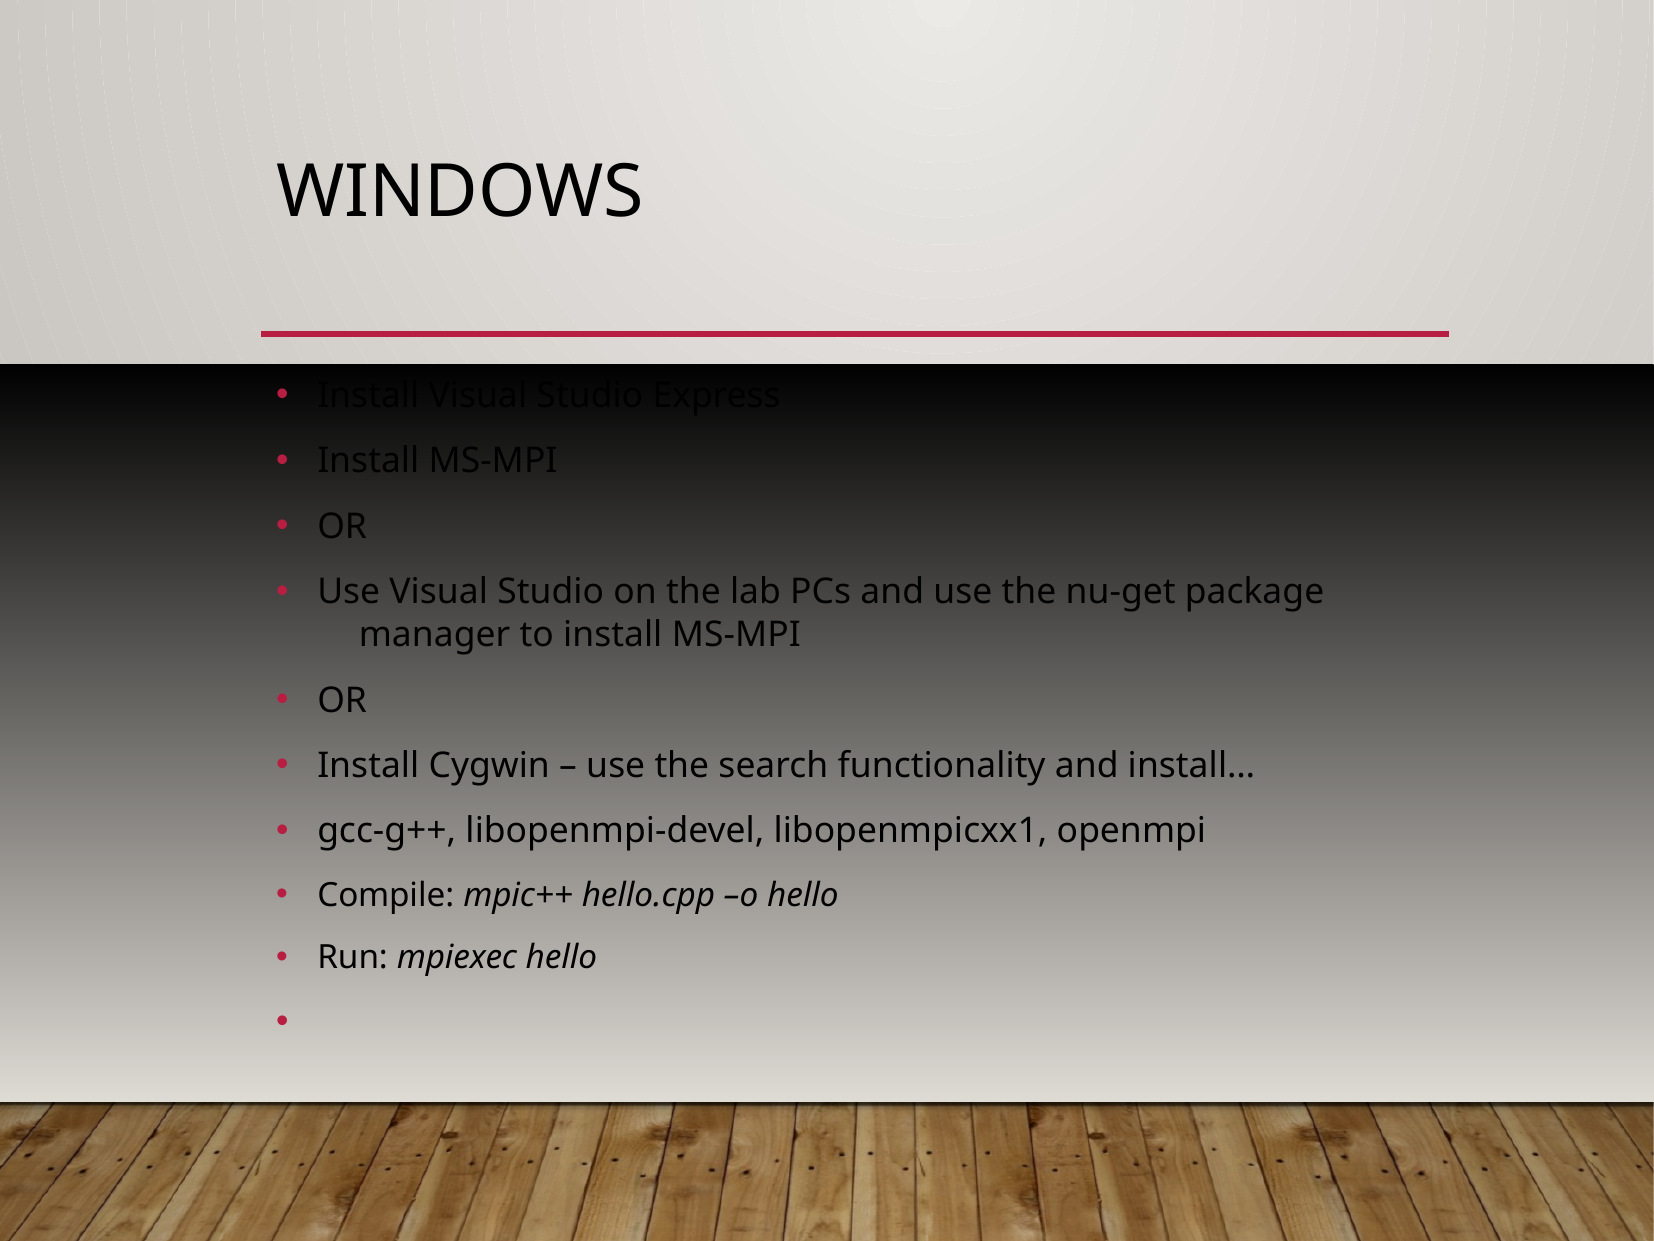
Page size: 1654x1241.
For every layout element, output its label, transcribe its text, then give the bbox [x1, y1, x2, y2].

title Windows [261, 145, 1450, 336]
list Install Visual Studio Express Install MS-MPI OR Use Visual Studio on the lab PCs and use the nu-get package manager to install MS-MPI OR Install Cygwin – use the search functionality and install… gcc-g++, libopenmpi-devel, libopenmpicxx1, openmpi Compile: mpic++ hello.cpp –o hello Run: mpiexec hello [261, 364, 1450, 989]
